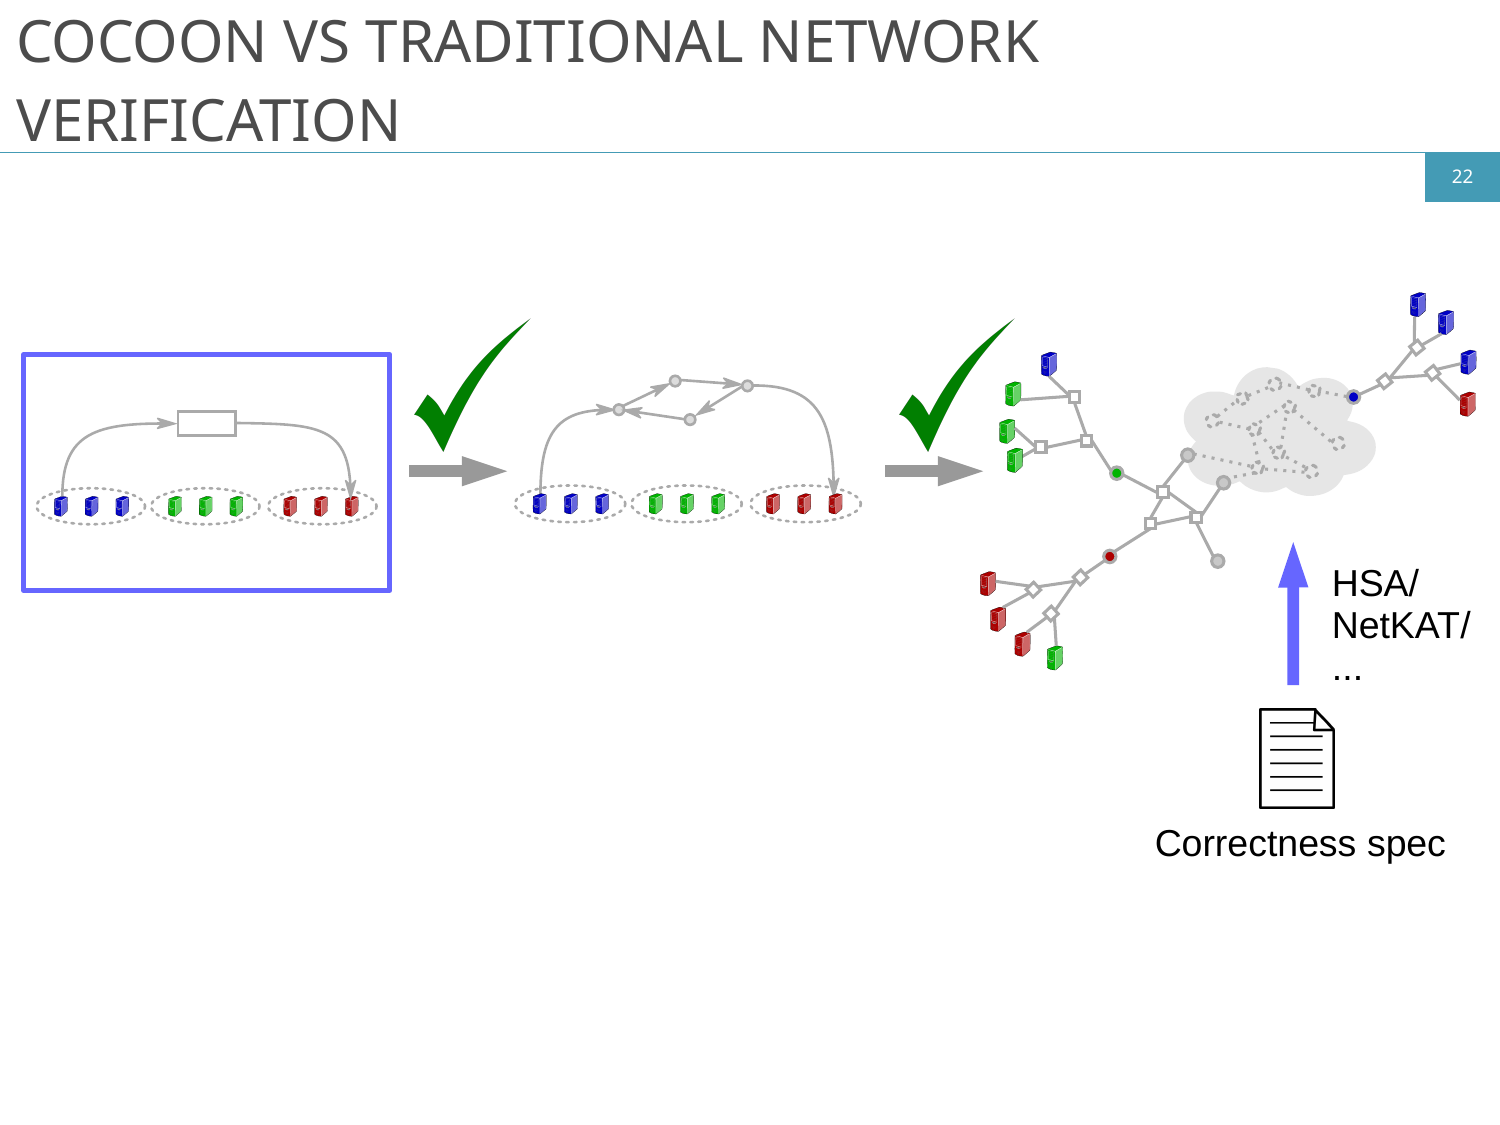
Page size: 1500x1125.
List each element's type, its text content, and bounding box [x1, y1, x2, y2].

text_box HSA/ NetKAT/ ... [1317, 555, 1486, 696]
text_box Correctness spec [1139, 814, 1461, 872]
picture [414, 318, 863, 524]
picture [1259, 708, 1335, 810]
picture [899, 292, 1477, 671]
title COCOON VS TRADITIONAL NETWORK VERIFICATION [15, 11, 1366, 148]
picture [35, 410, 378, 526]
